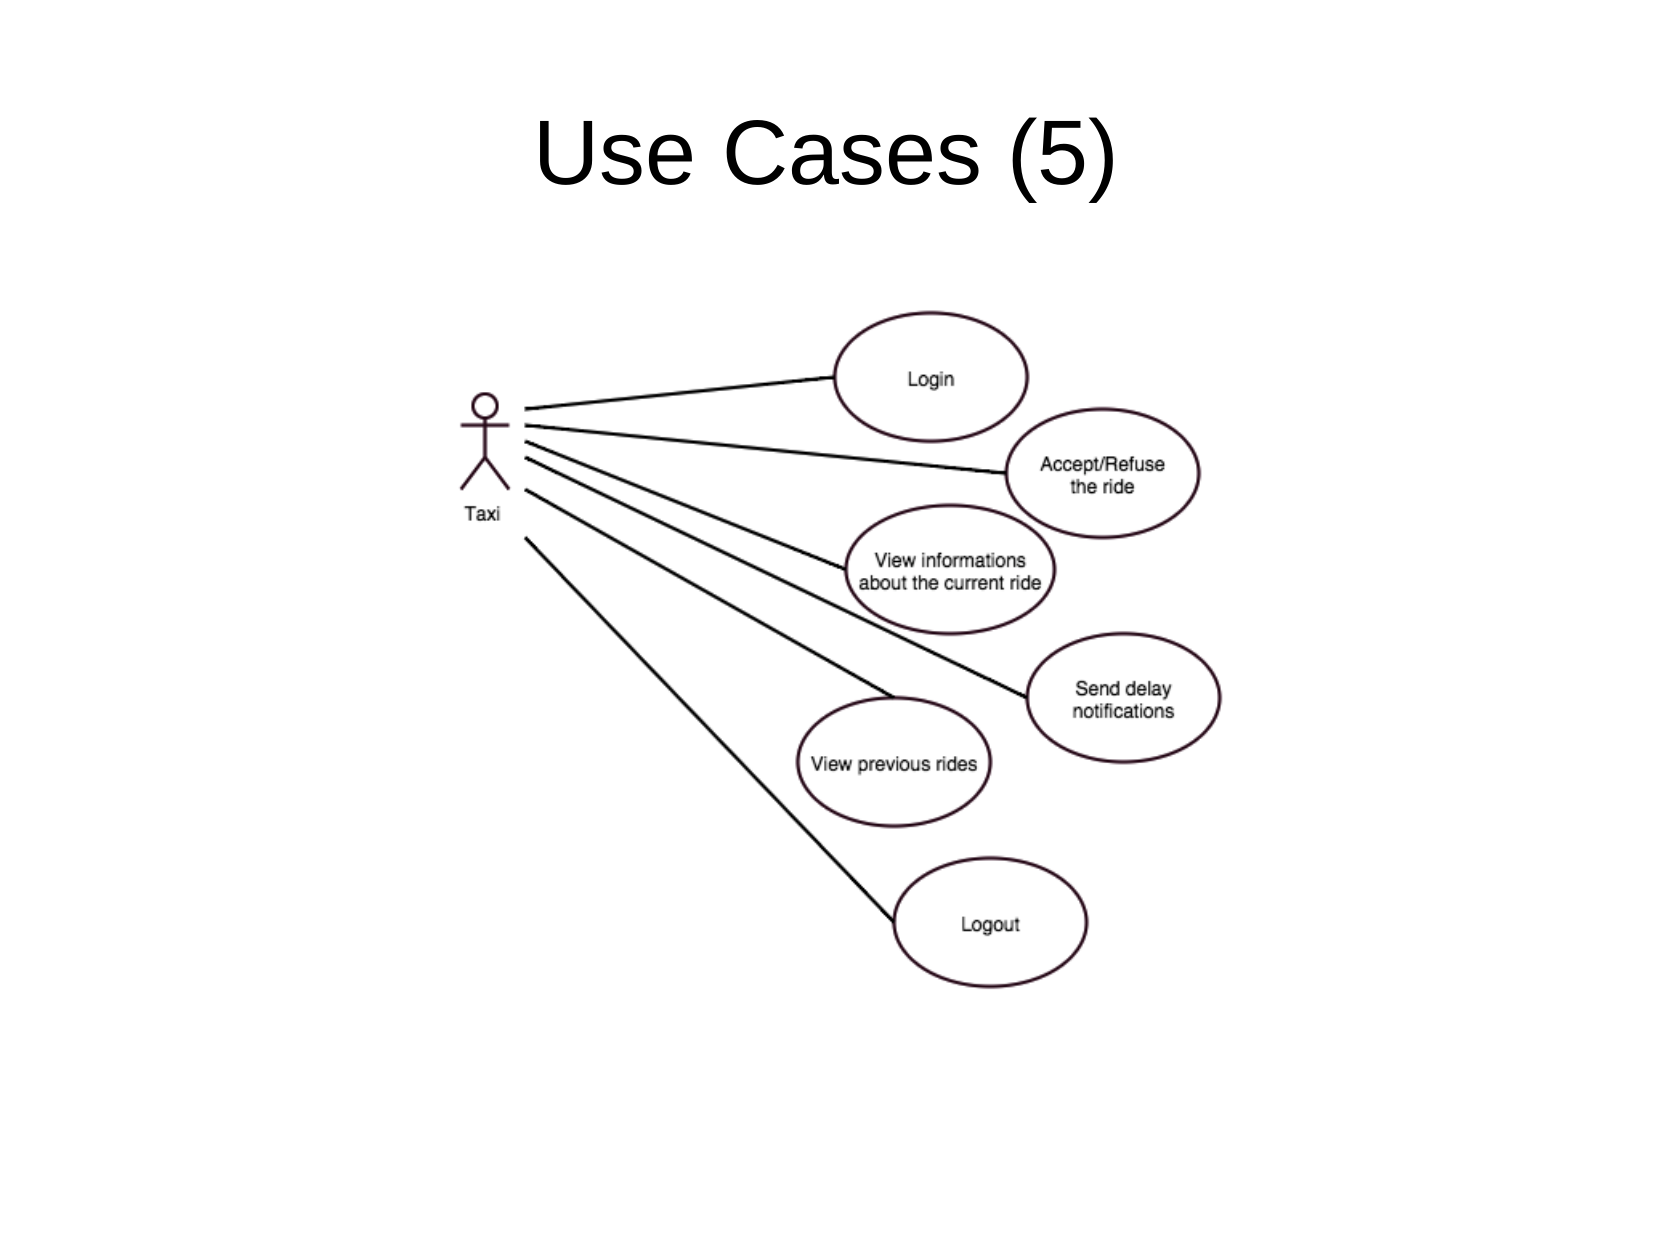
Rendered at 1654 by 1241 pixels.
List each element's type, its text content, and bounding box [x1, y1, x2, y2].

title Use Cases (5) [82, 49, 1571, 257]
picture [430, 290, 1224, 1010]
